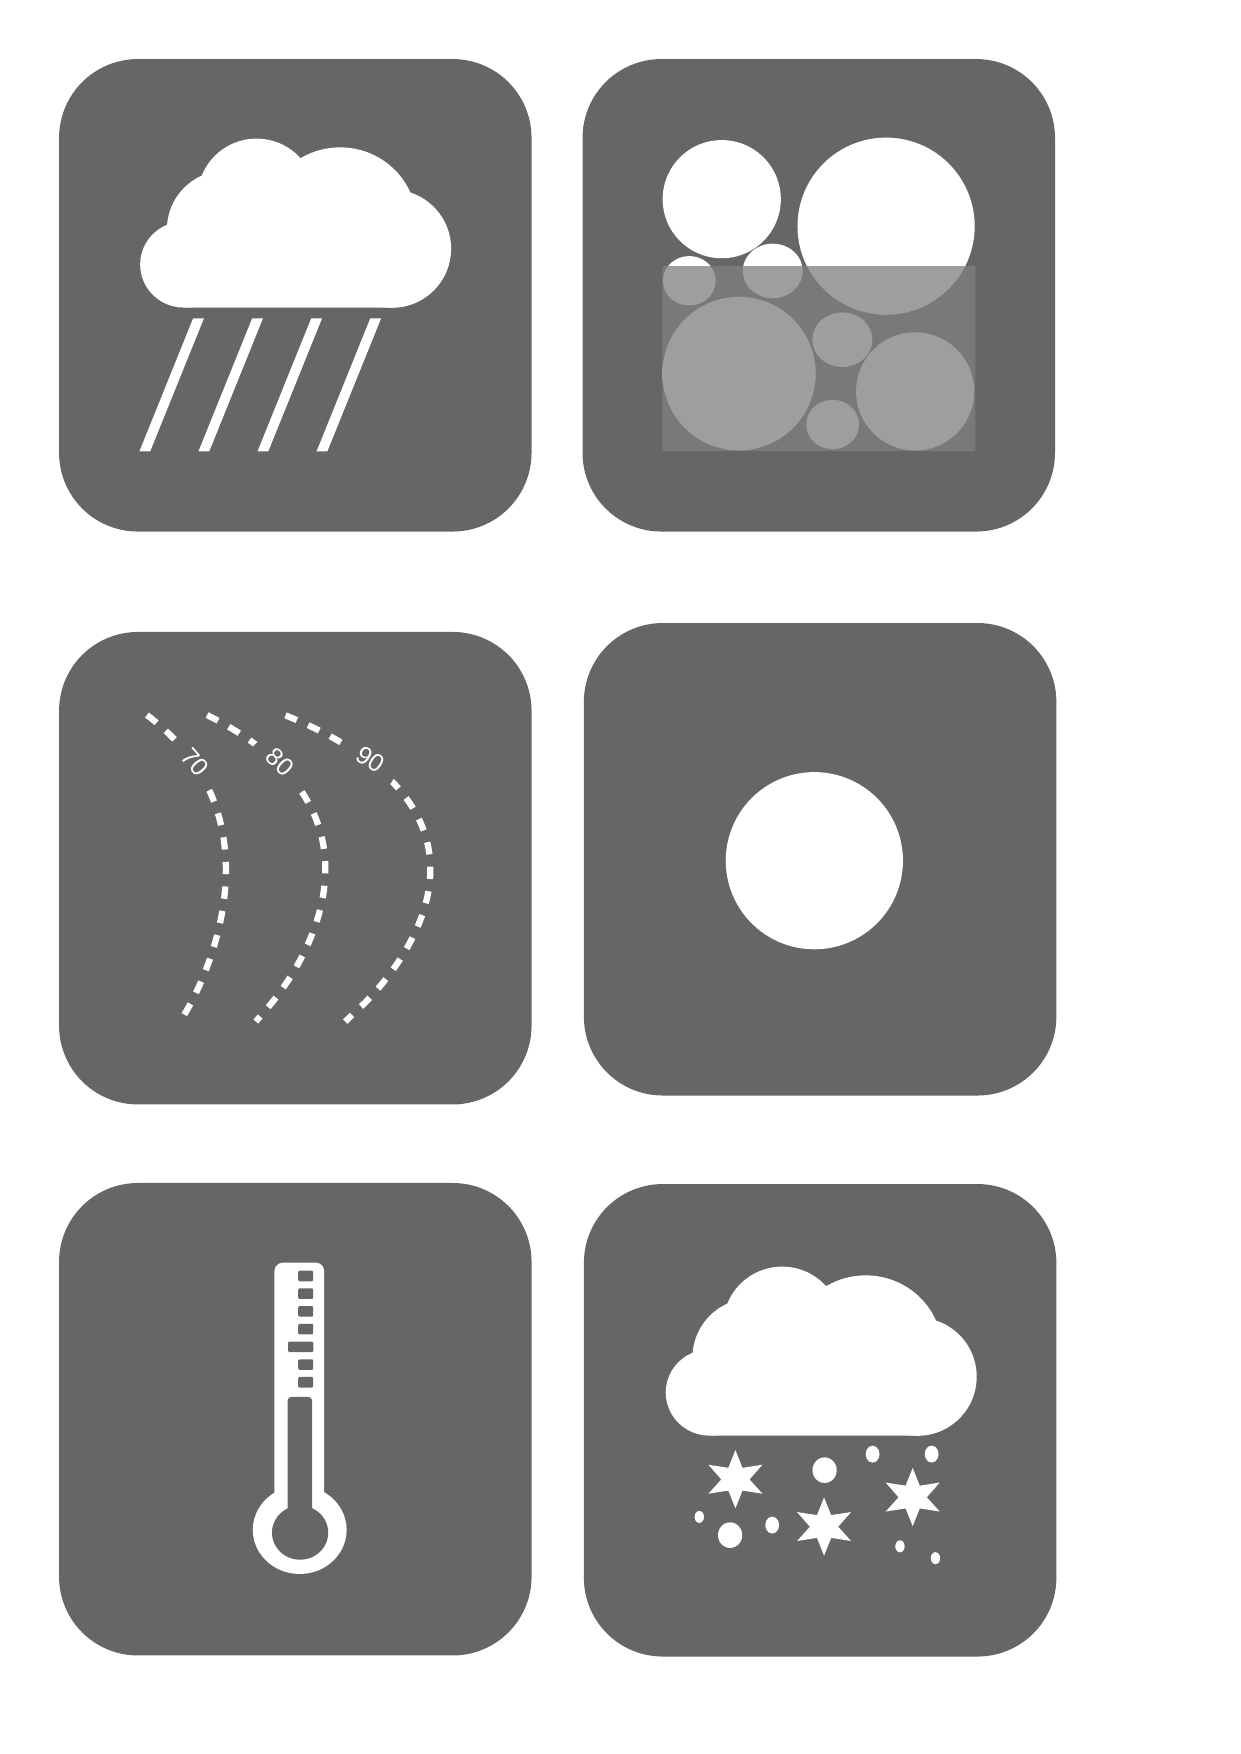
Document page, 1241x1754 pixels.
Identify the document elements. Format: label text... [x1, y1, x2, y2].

text_box 80 [250, 732, 310, 792]
text_box [582, 59, 1056, 532]
text_box 70 [166, 731, 224, 793]
text_box [583, 1184, 1057, 1657]
text_box 90 [338, 733, 403, 786]
text_box [583, 623, 1057, 1096]
text_box [59, 59, 532, 532]
text_box [59, 1182, 532, 1656]
text_box [59, 631, 532, 1105]
